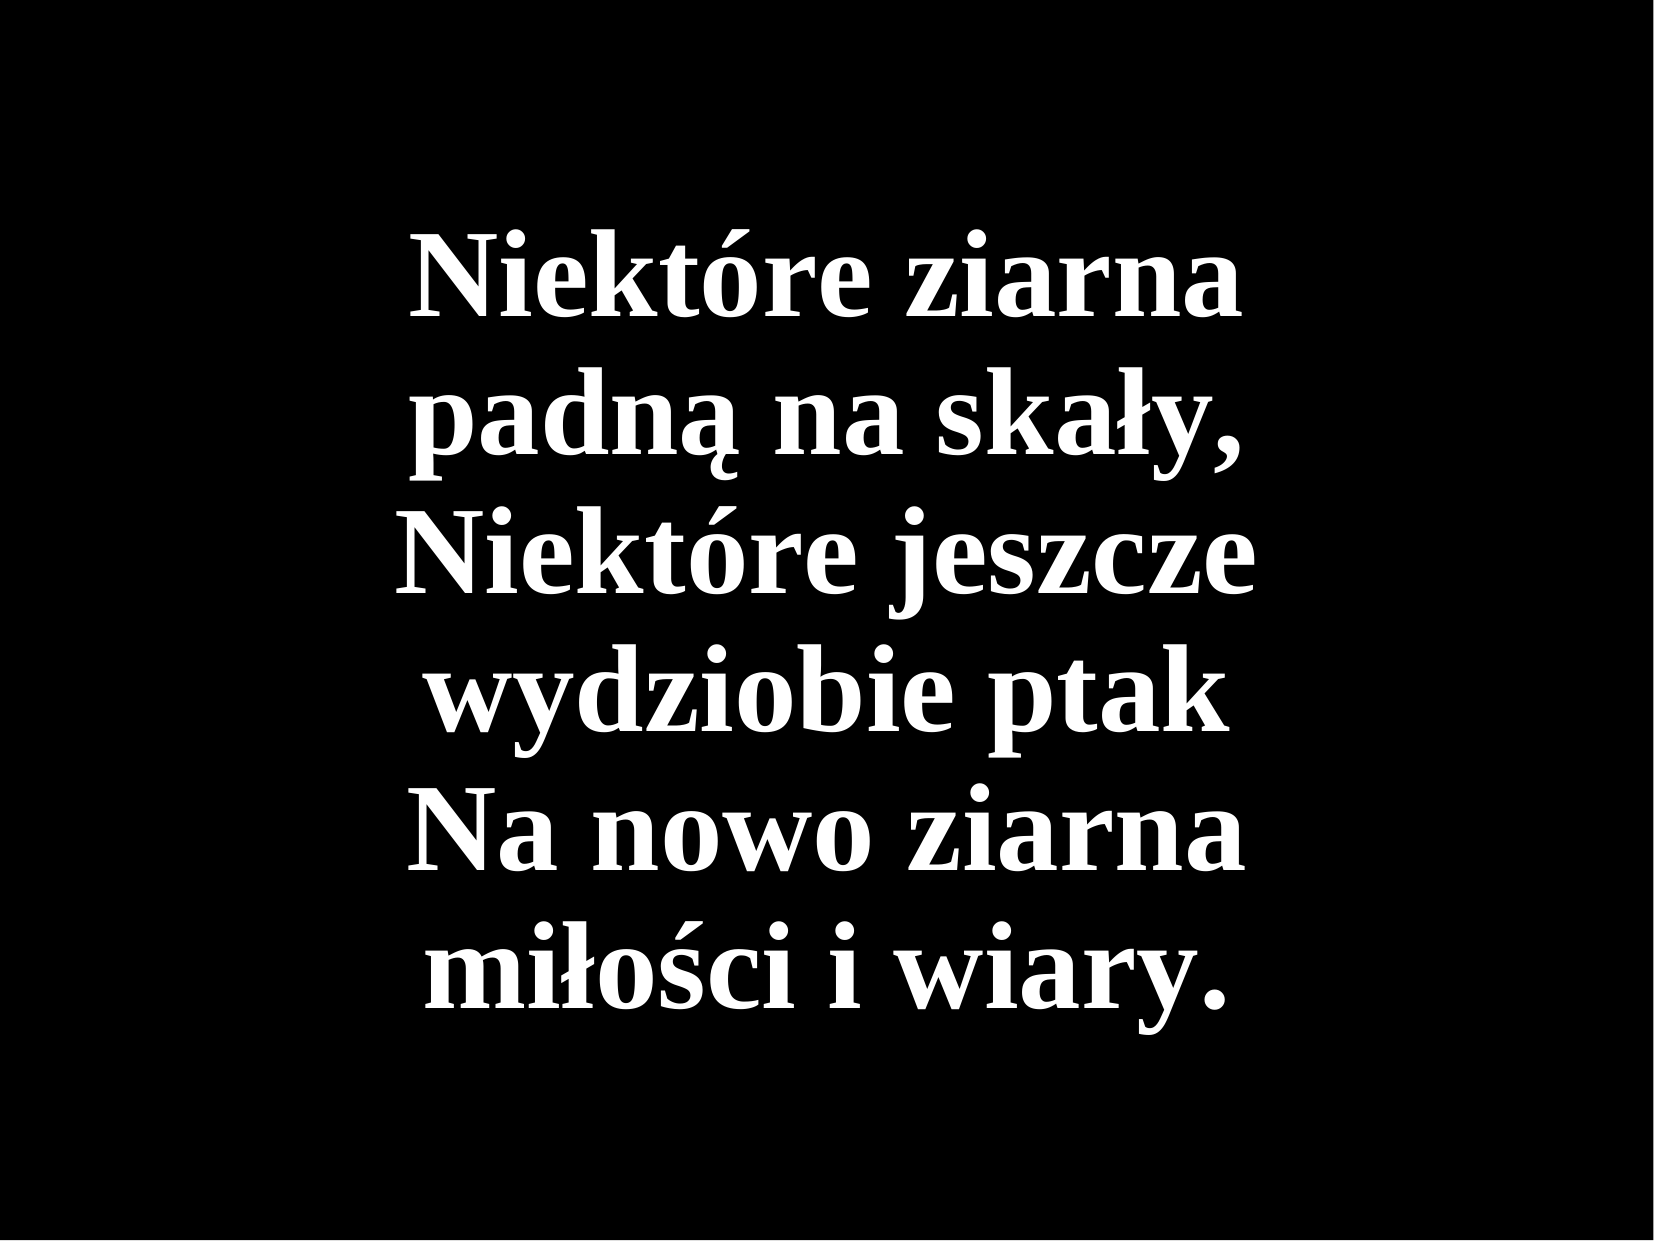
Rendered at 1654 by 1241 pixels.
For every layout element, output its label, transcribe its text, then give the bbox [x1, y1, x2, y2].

title Niektóre ziarna padną na skały, Niektóre jeszcze wydziobie ptak Na nowo ziarna miłości i wiary. [0, 0, 1654, 1241]
